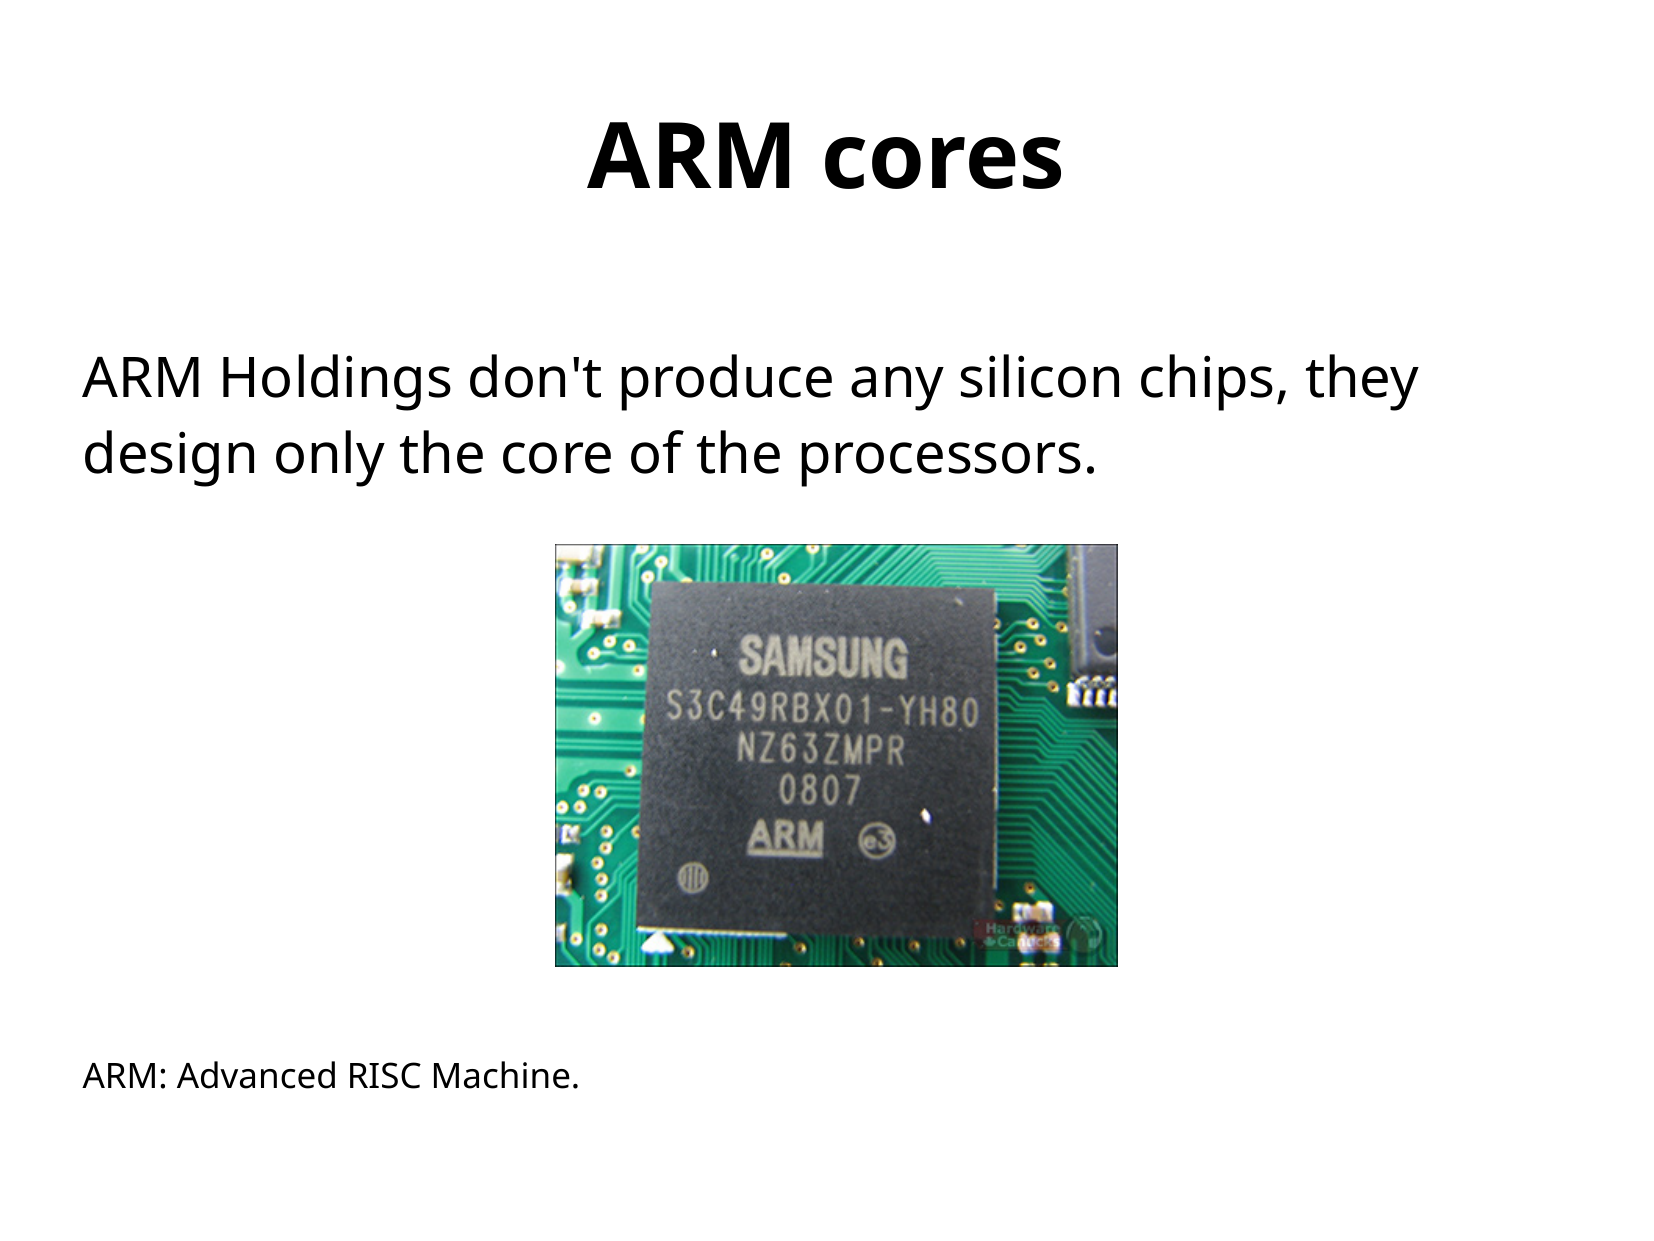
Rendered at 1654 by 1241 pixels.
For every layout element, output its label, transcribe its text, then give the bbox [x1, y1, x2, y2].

picture [555, 544, 1118, 967]
list ARM Holdings don't produce any silicon chips, they design only the core of the processors. ARM: Advanced RISC Machine. [82, 337, 1571, 1109]
title ARM cores [82, 49, 1571, 257]
